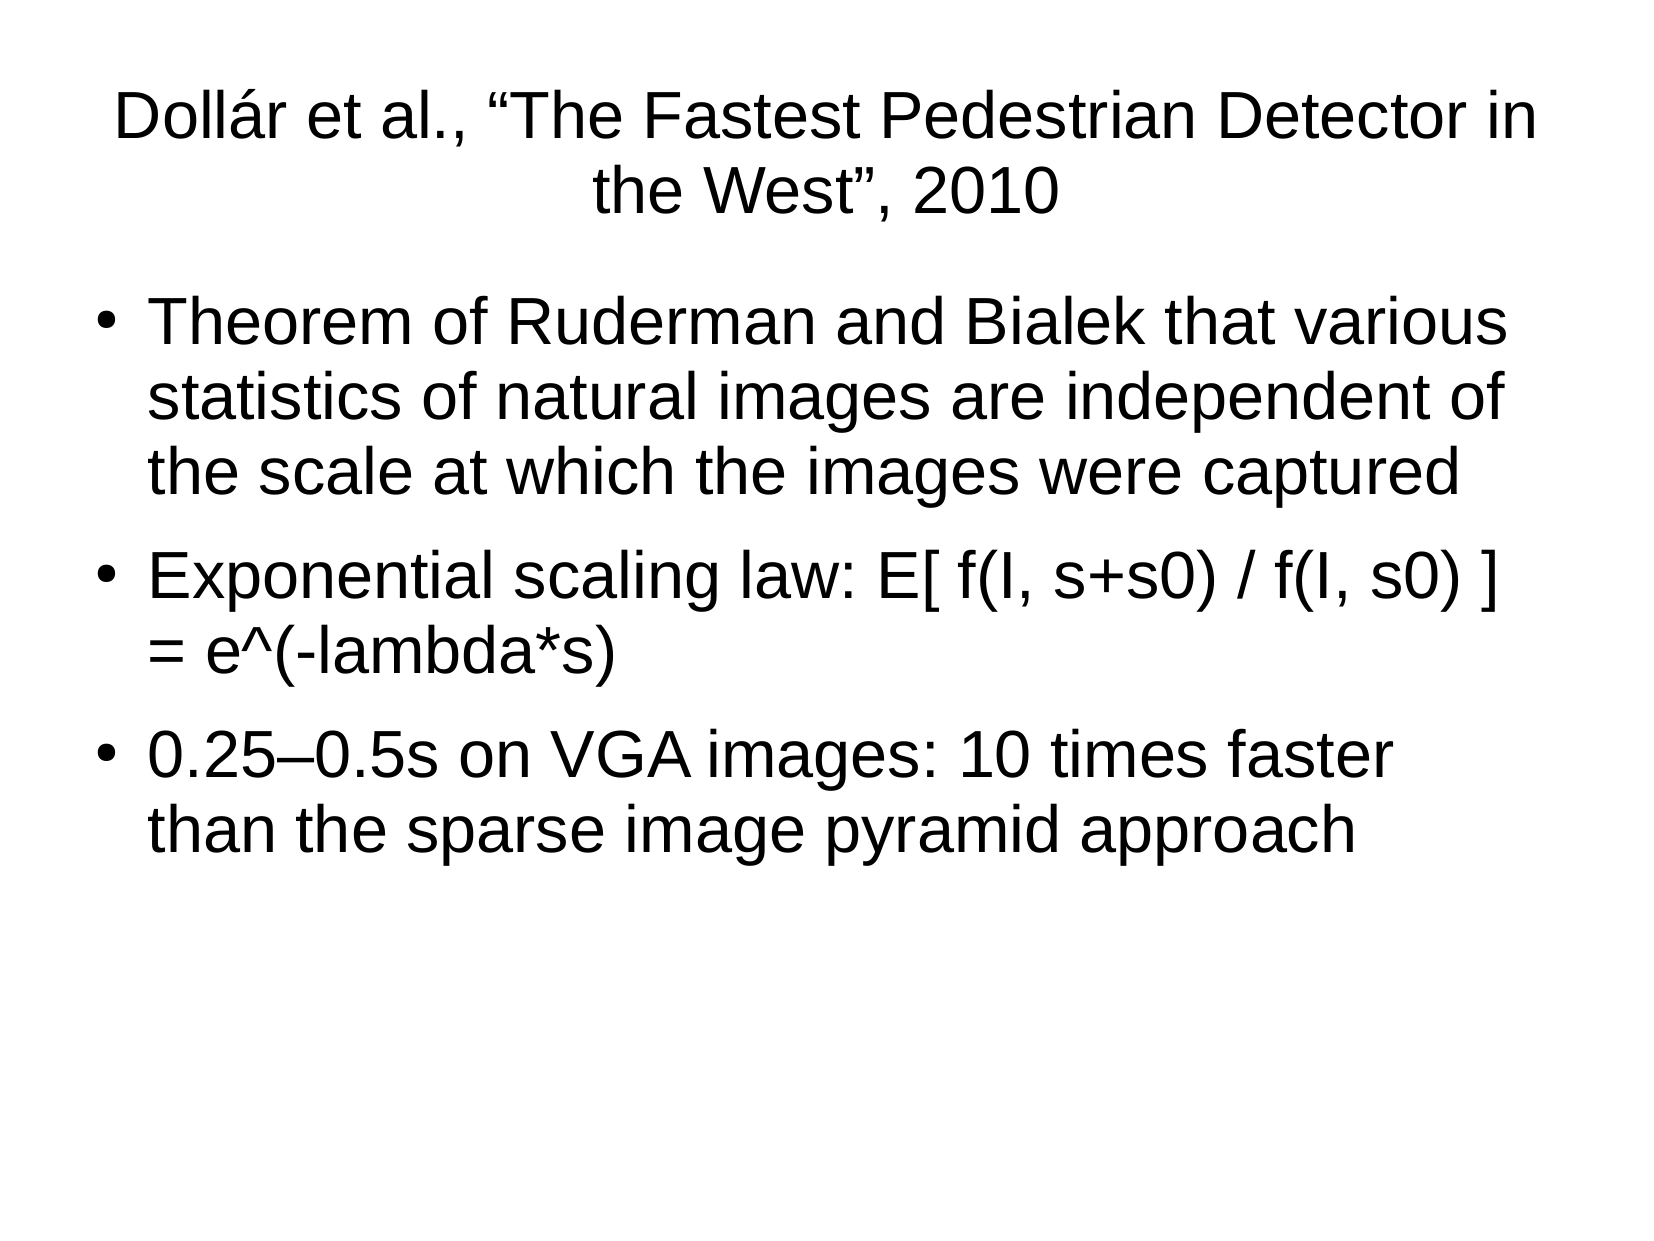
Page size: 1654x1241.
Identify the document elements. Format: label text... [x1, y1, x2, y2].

list Theorem of Ruderman and Bialek that various statistics of natural images are independent of the scale at which the images were captured Exponential scaling law: E[ f(I, s+s0) / f(I, s0) ] = e^(-lambda*s) 0.25–0.5s on VGA images: 10 times faster than the sparse image pyramid approach [76, 284, 1532, 1004]
title Dollár et al., “The Fastest Pedestrian Detector in the West”, 2010 [82, 49, 1571, 257]
